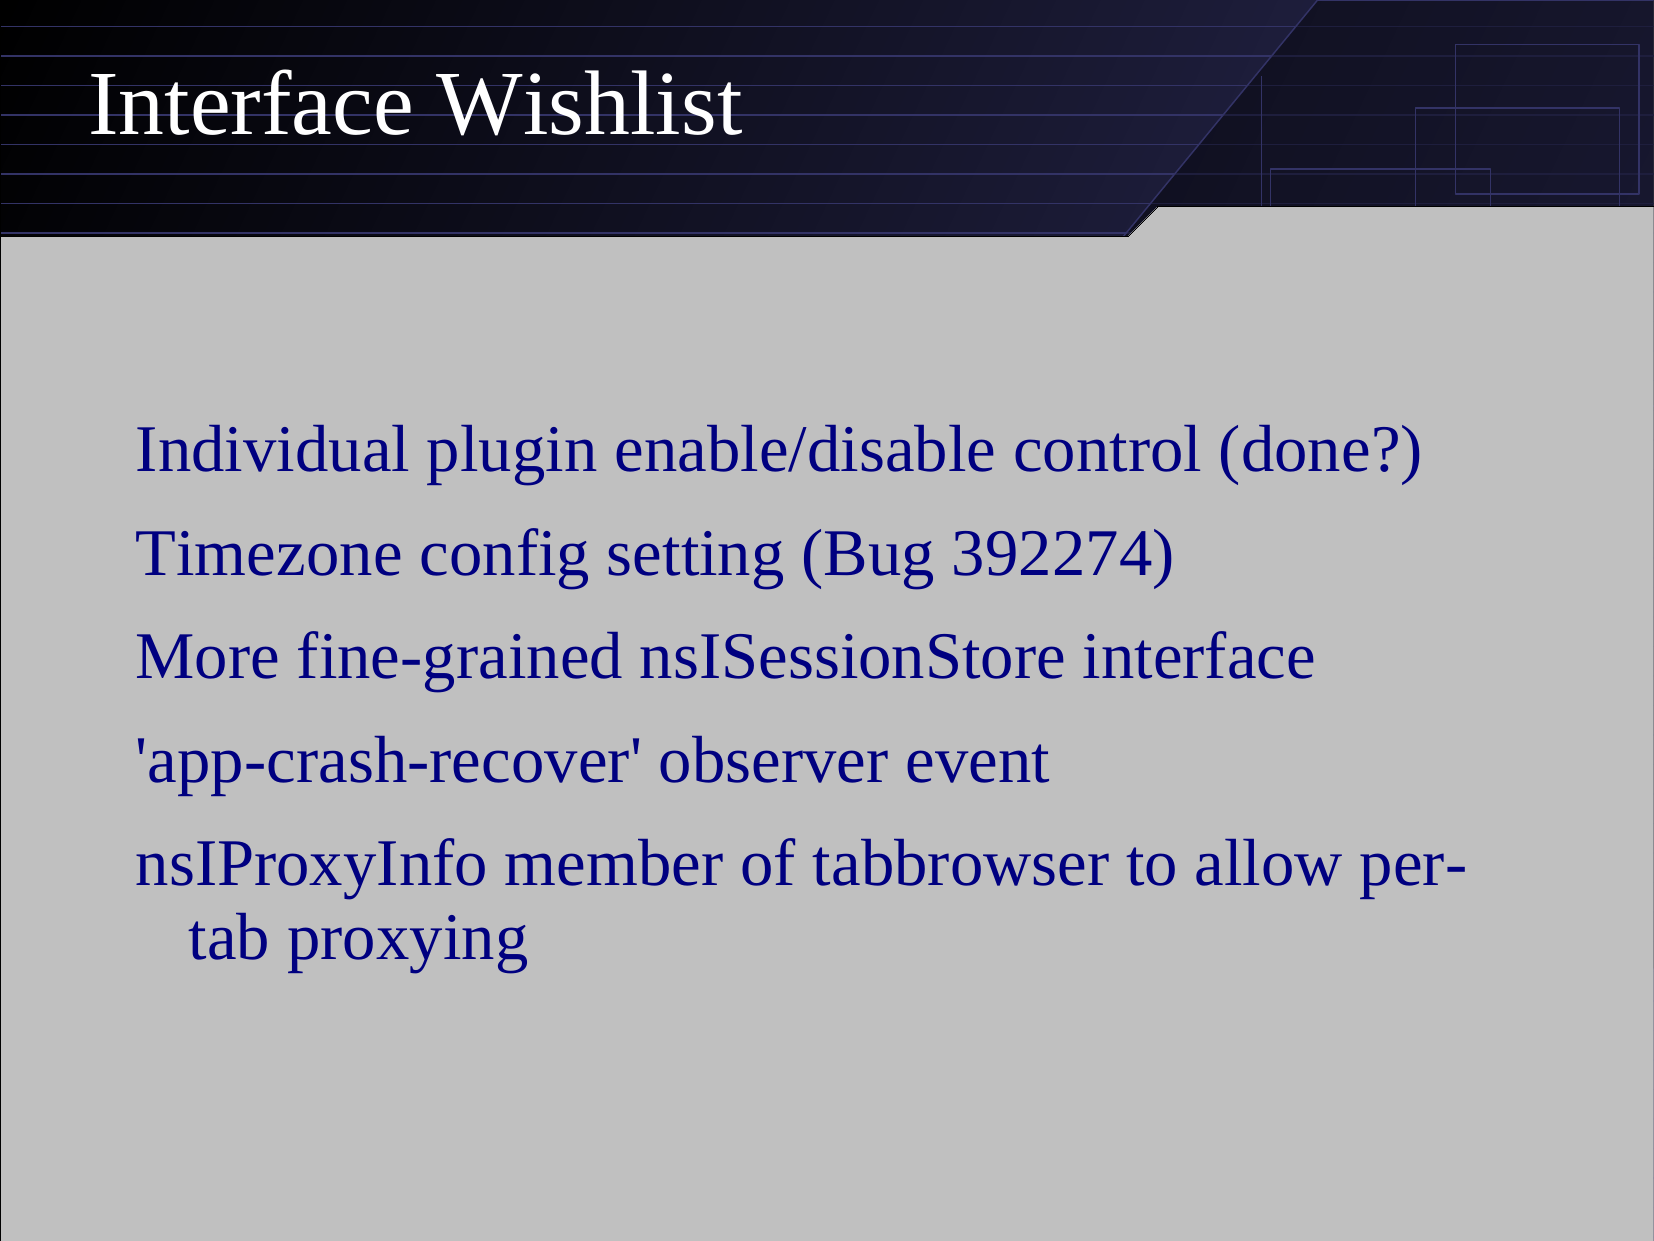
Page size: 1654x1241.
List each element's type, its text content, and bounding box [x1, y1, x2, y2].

title Interface Wishlist [88, 0, 1501, 208]
list Individual plugin enable/disable control (done?) Timezone config setting (Bug 392274) More fine-grained nsISessionStore interface 'app-crash-recover' observer event nsIProxyInfo member of tabbrowser to allow per-tab proxying [118, 411, 1531, 975]
